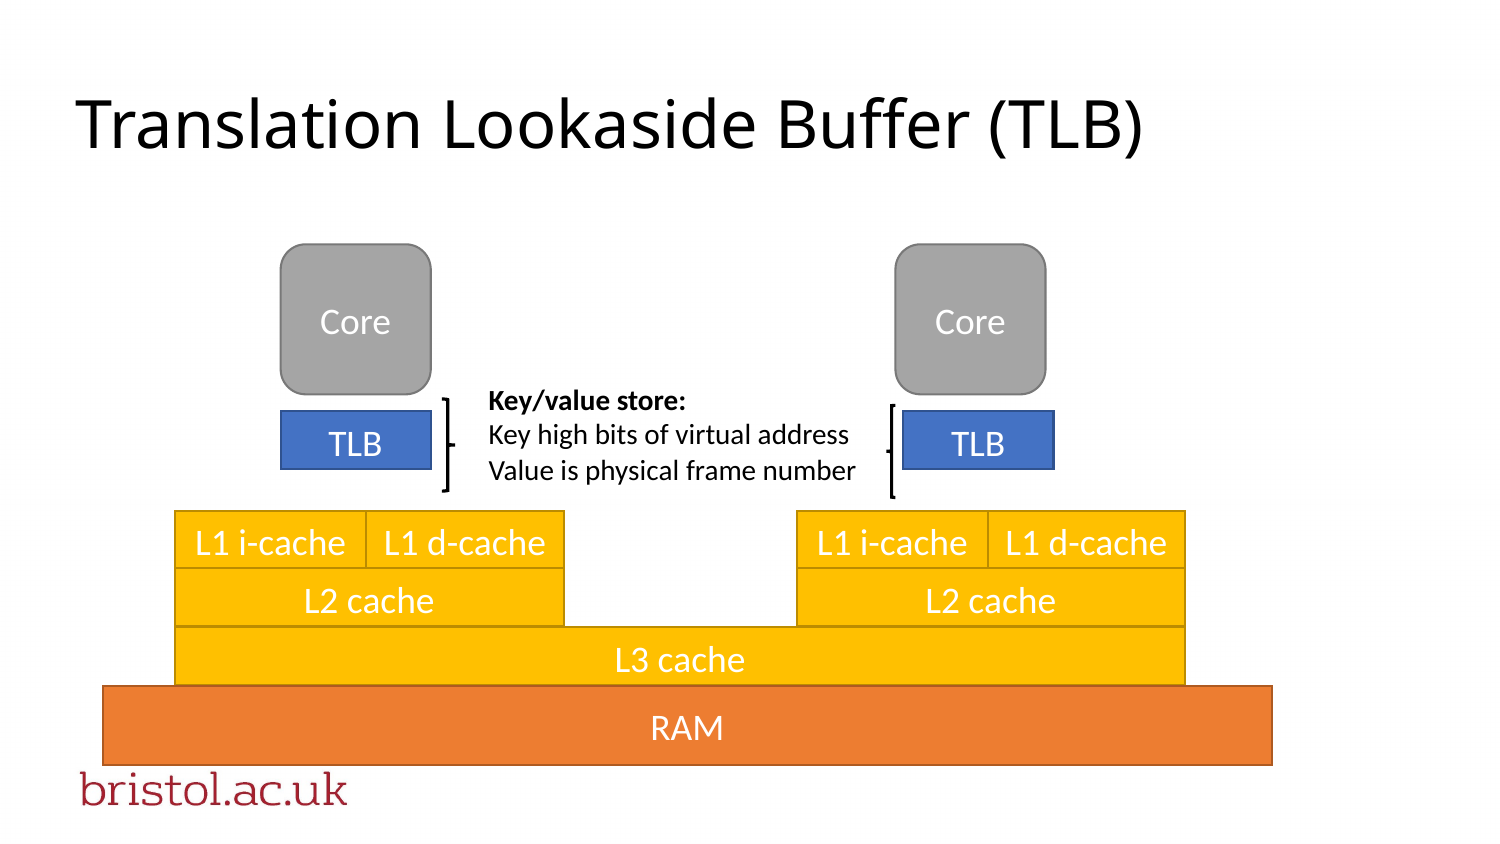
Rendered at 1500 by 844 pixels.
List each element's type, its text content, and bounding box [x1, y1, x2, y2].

text_box L1 i-cache [797, 511, 988, 568]
text_box L2 cache [797, 568, 1185, 626]
text_box Core [895, 244, 1046, 373]
text_box TLB [281, 411, 431, 469]
text_box L1 d-cache [366, 511, 564, 568]
text_box TLB [1046, 411, 1053, 469]
text_box L1 i-cache [175, 511, 366, 568]
text_box L3 cache [175, 627, 1185, 685]
text_box RAM [103, 686, 1272, 765]
text_box L2 cache [175, 568, 564, 626]
text_box Key/value store: Key high bits of virtual address Value is physical frame number [473, 373, 1046, 495]
text_box Core [280, 244, 431, 395]
text_box L1 d-cache [988, 511, 1185, 568]
title Translation Lookaside Buffer (TLB) [60, 44, 1440, 209]
